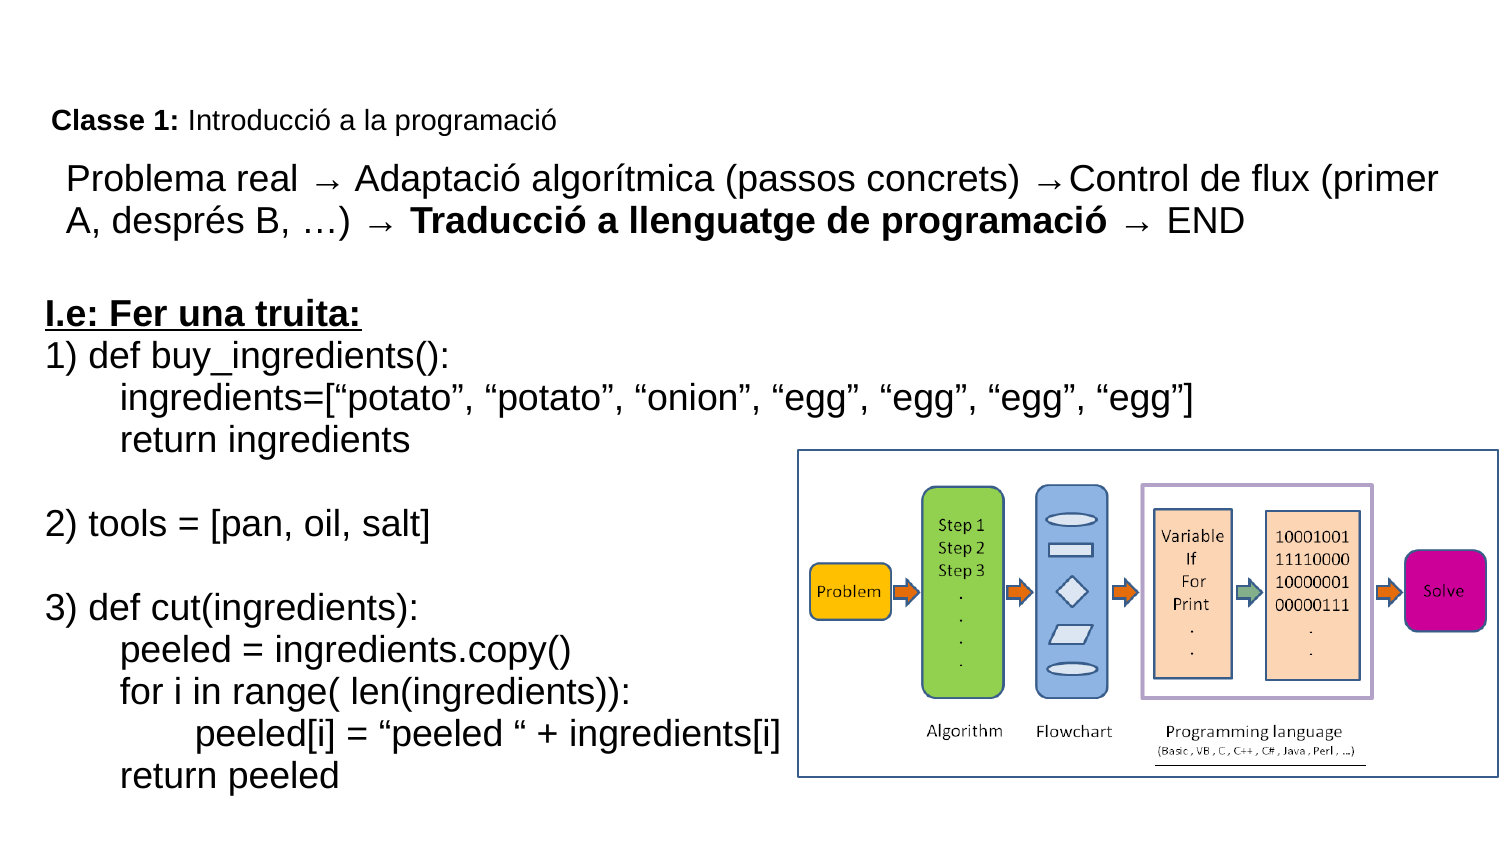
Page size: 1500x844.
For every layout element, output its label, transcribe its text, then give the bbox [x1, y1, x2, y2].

picture [795, 446, 1500, 781]
text_box I.e: Fer una truita: 1) def buy_ingredients(): ingredients=[“potato”, “potato”, “onion”, “egg”, “egg”, “egg”, “egg”] return ingredients 2) tools = [pan, oil, salt] 3) def cut(ingredients): peeled = ingredients.copy() for i in range( len(ingredients)): peeled[i] = “peeled “ + ingredients[i] return peeled [30, 285, 1381, 844]
text_box Problema real → Adaptació algorítmica (passos concrets) →Control de flux (primer A, després B, …) → Traducció a llenguatge de programació → END [51, 150, 1456, 249]
title Classe 1: Introducció a la programació [51, 73, 1449, 150]
